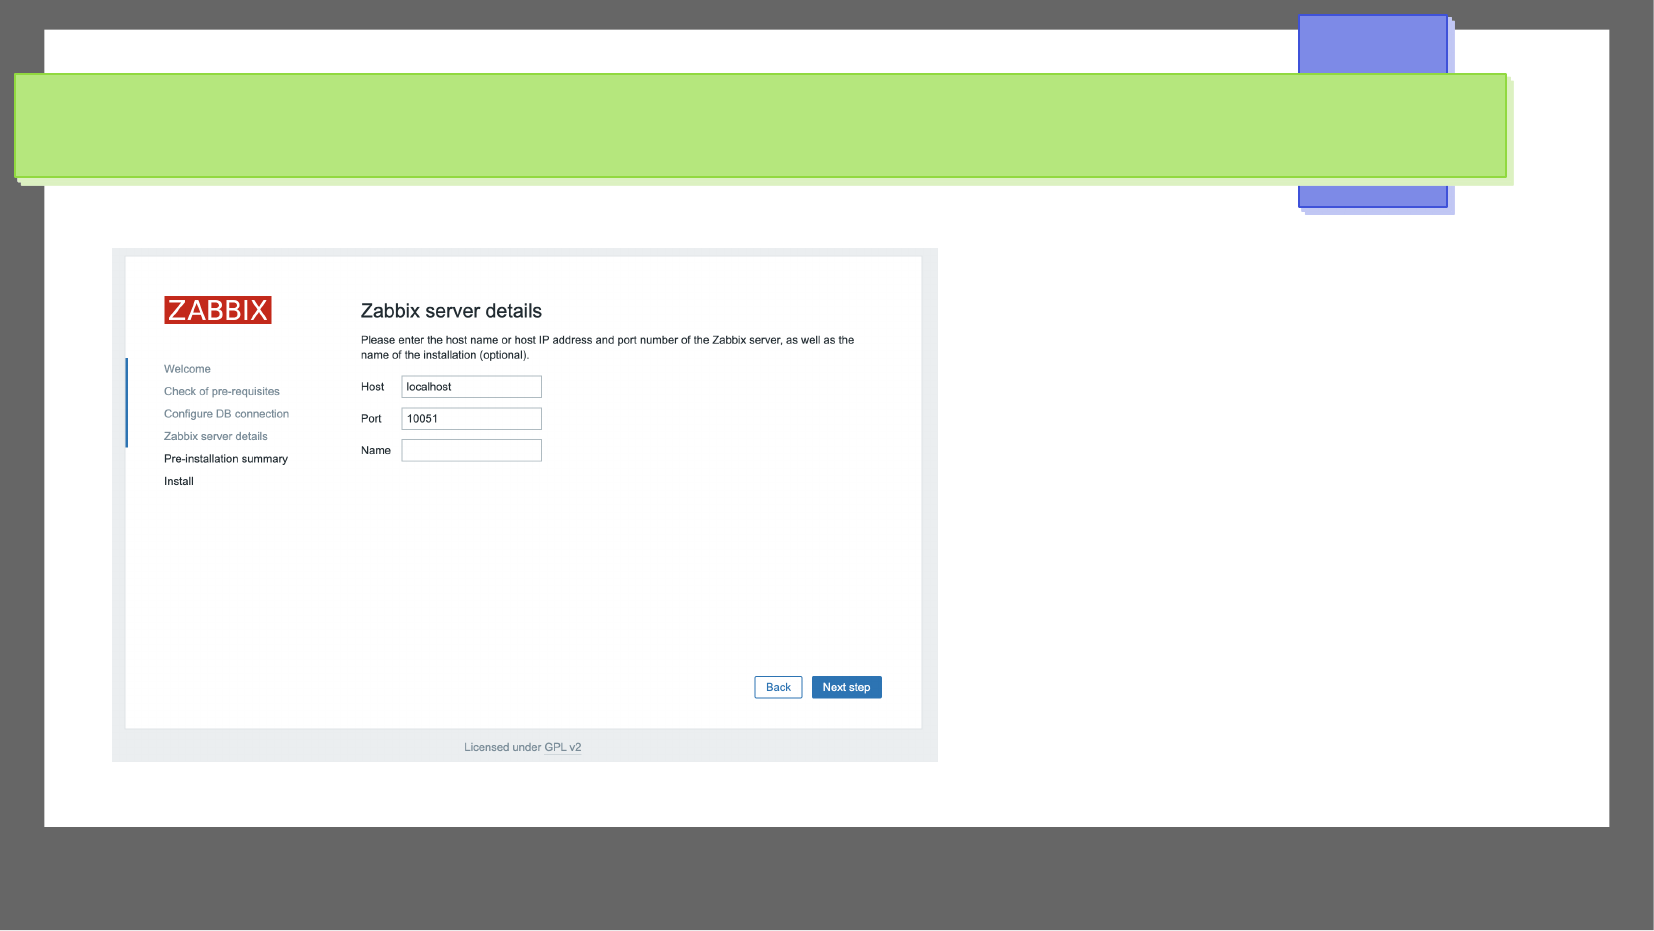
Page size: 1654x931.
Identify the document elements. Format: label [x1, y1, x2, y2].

picture [112, 248, 938, 762]
